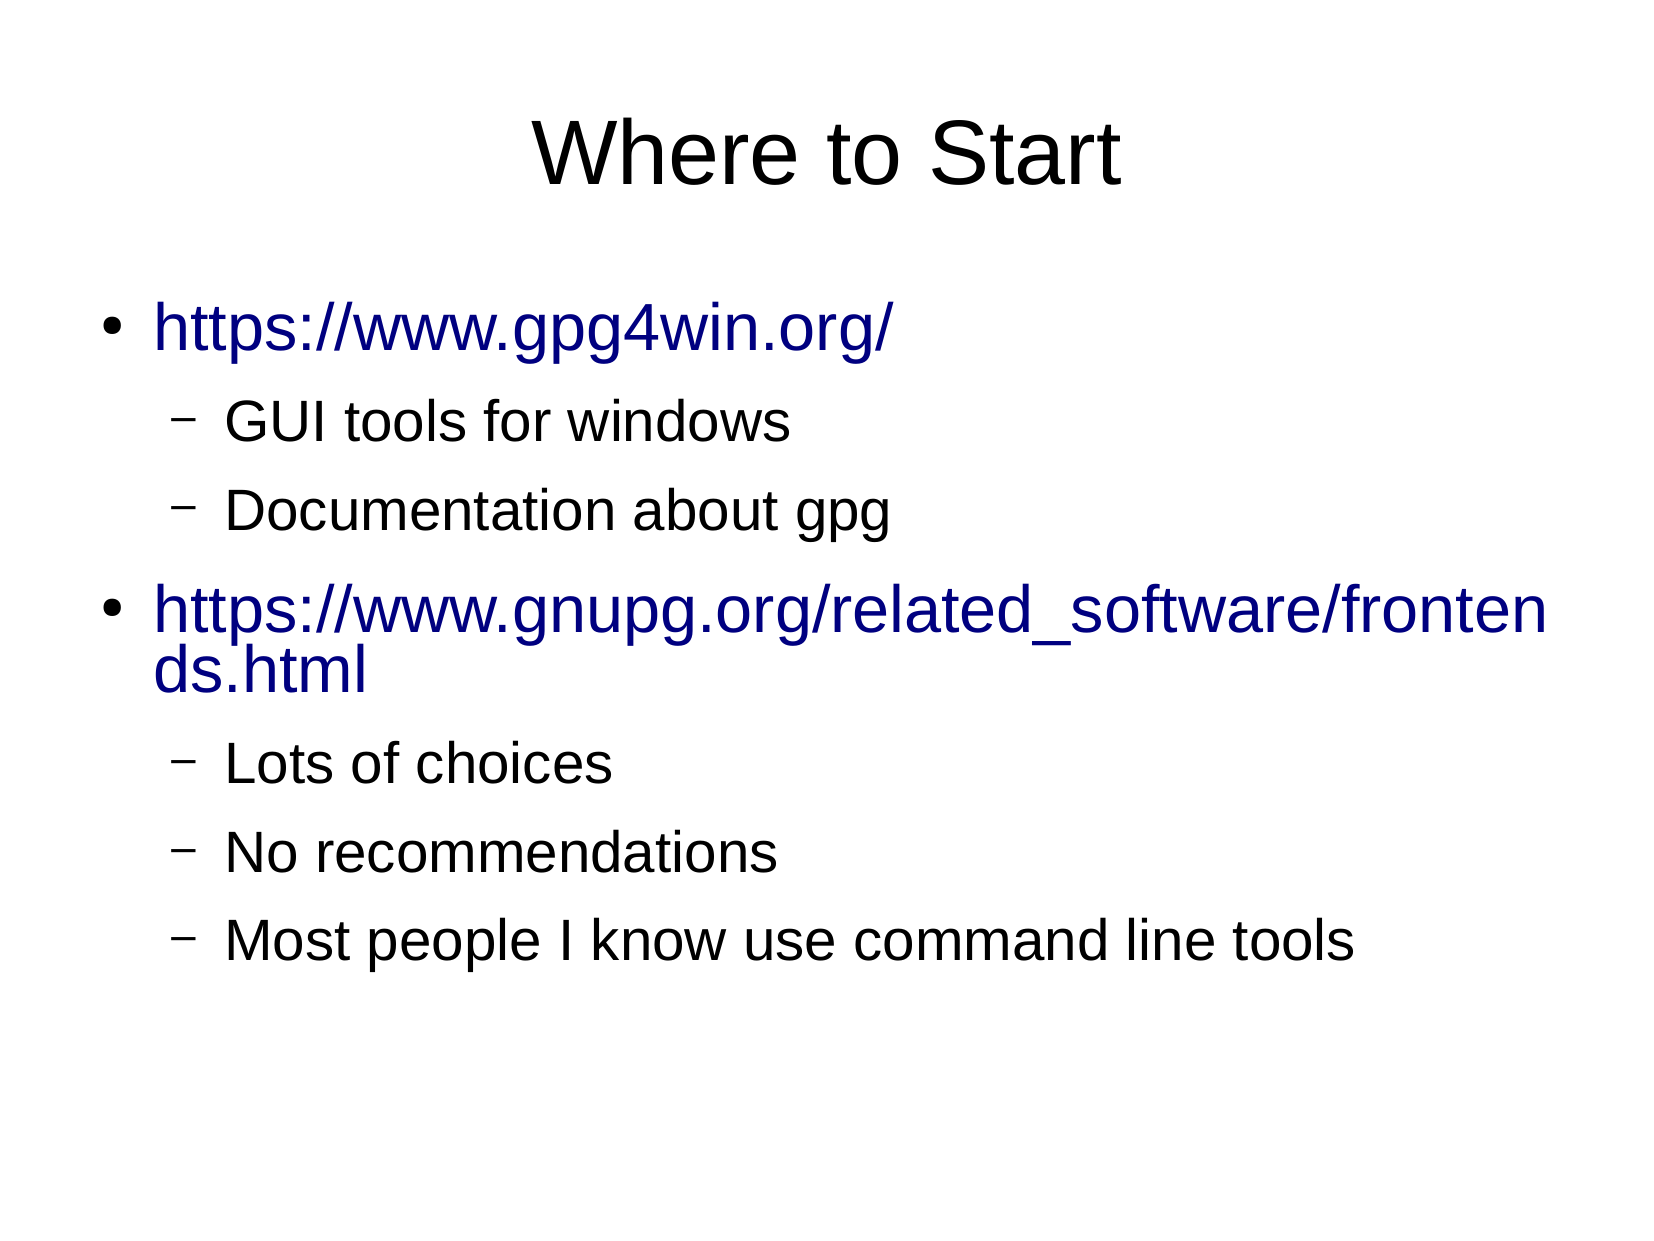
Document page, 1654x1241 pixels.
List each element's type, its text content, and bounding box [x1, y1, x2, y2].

title Where to Start [82, 49, 1571, 257]
list https://www.gpg4win.org/ GUI tools for windows Documentation about gpg https://www.gnupg.org/related_software/frontends.html Lots of choices No recommendations Most people I know use command line tools [82, 290, 1571, 1010]
